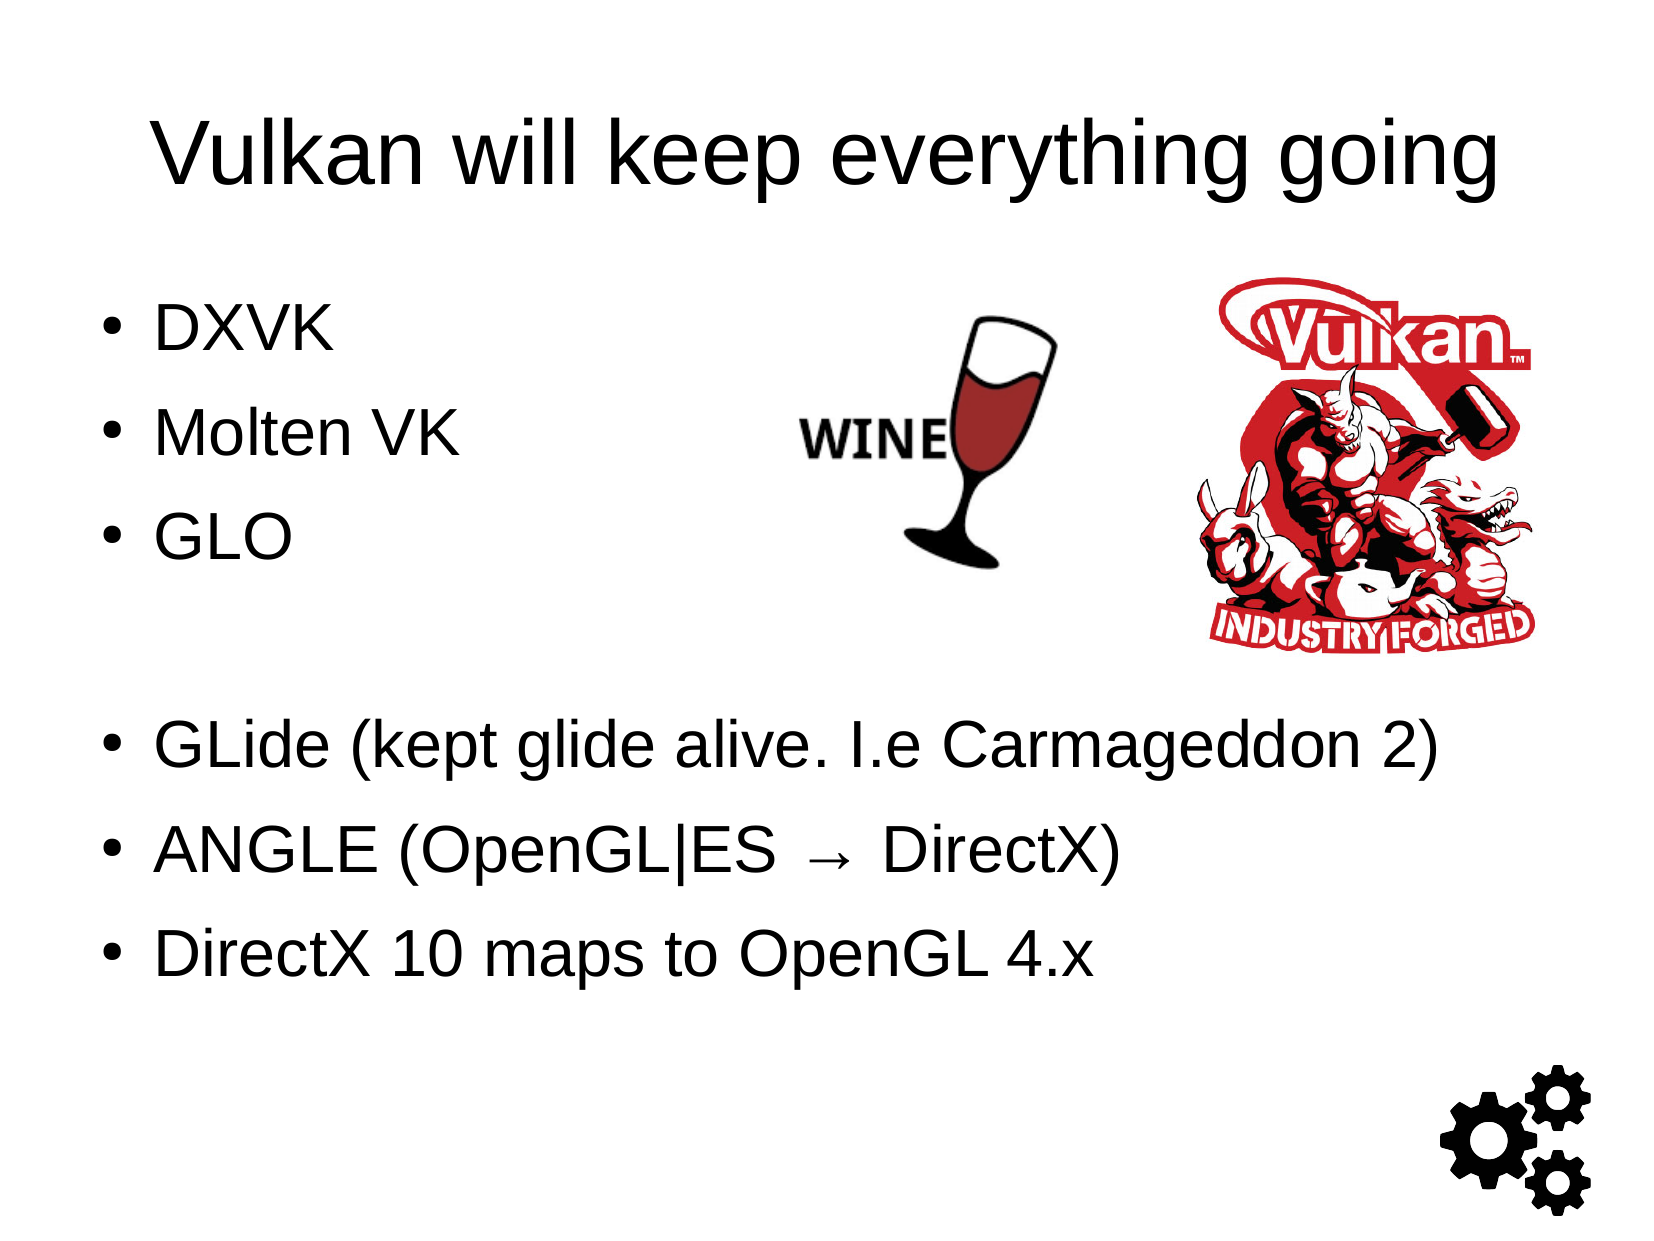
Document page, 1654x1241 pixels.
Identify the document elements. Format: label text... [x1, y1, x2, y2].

picture [690, 314, 1169, 573]
list DXVK Molten VK GLO GLide (kept glide alive. I.e Carmageddon 2) ANGLE (OpenGL|ES → DirectX) DirectX 10 maps to OpenGL 4.x [82, 290, 1571, 1010]
picture [1440, 1065, 1591, 1216]
title Vulkan will keep everything going [82, 49, 1571, 257]
picture [1185, 269, 1551, 659]
